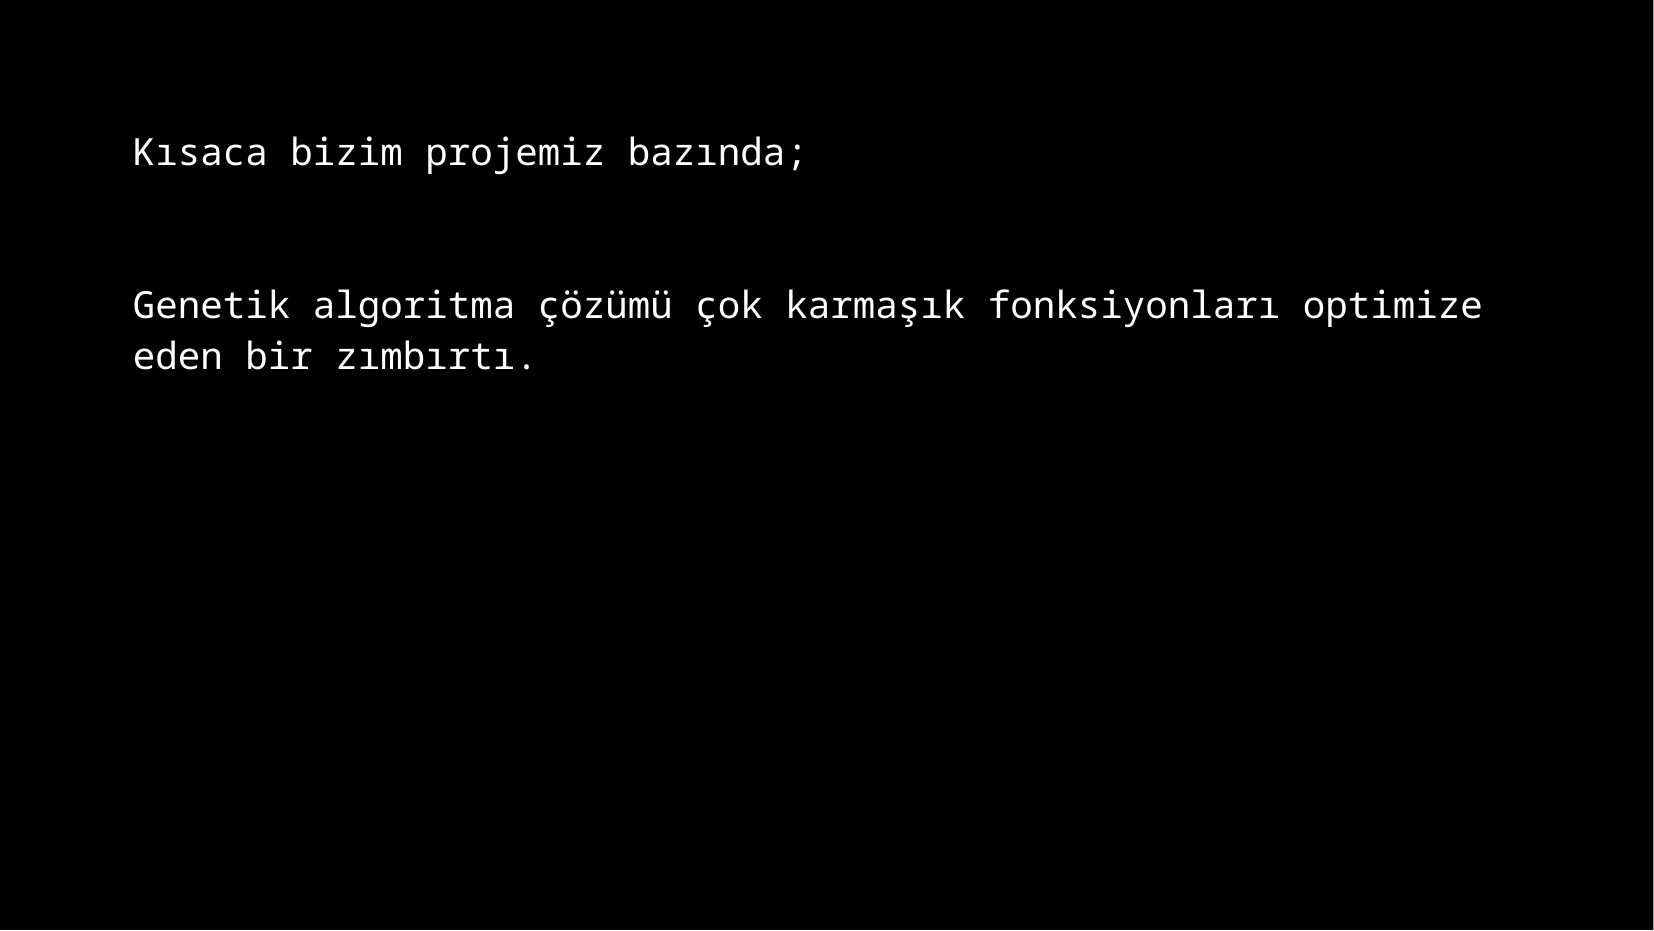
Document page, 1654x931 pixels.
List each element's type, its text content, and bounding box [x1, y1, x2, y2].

text_box Kısaca bizim projemiz bazında; Genetik algoritma çözümü çok karmaşık fonksiyonları optimize eden bir zımbırtı. [118, 118, 1536, 827]
